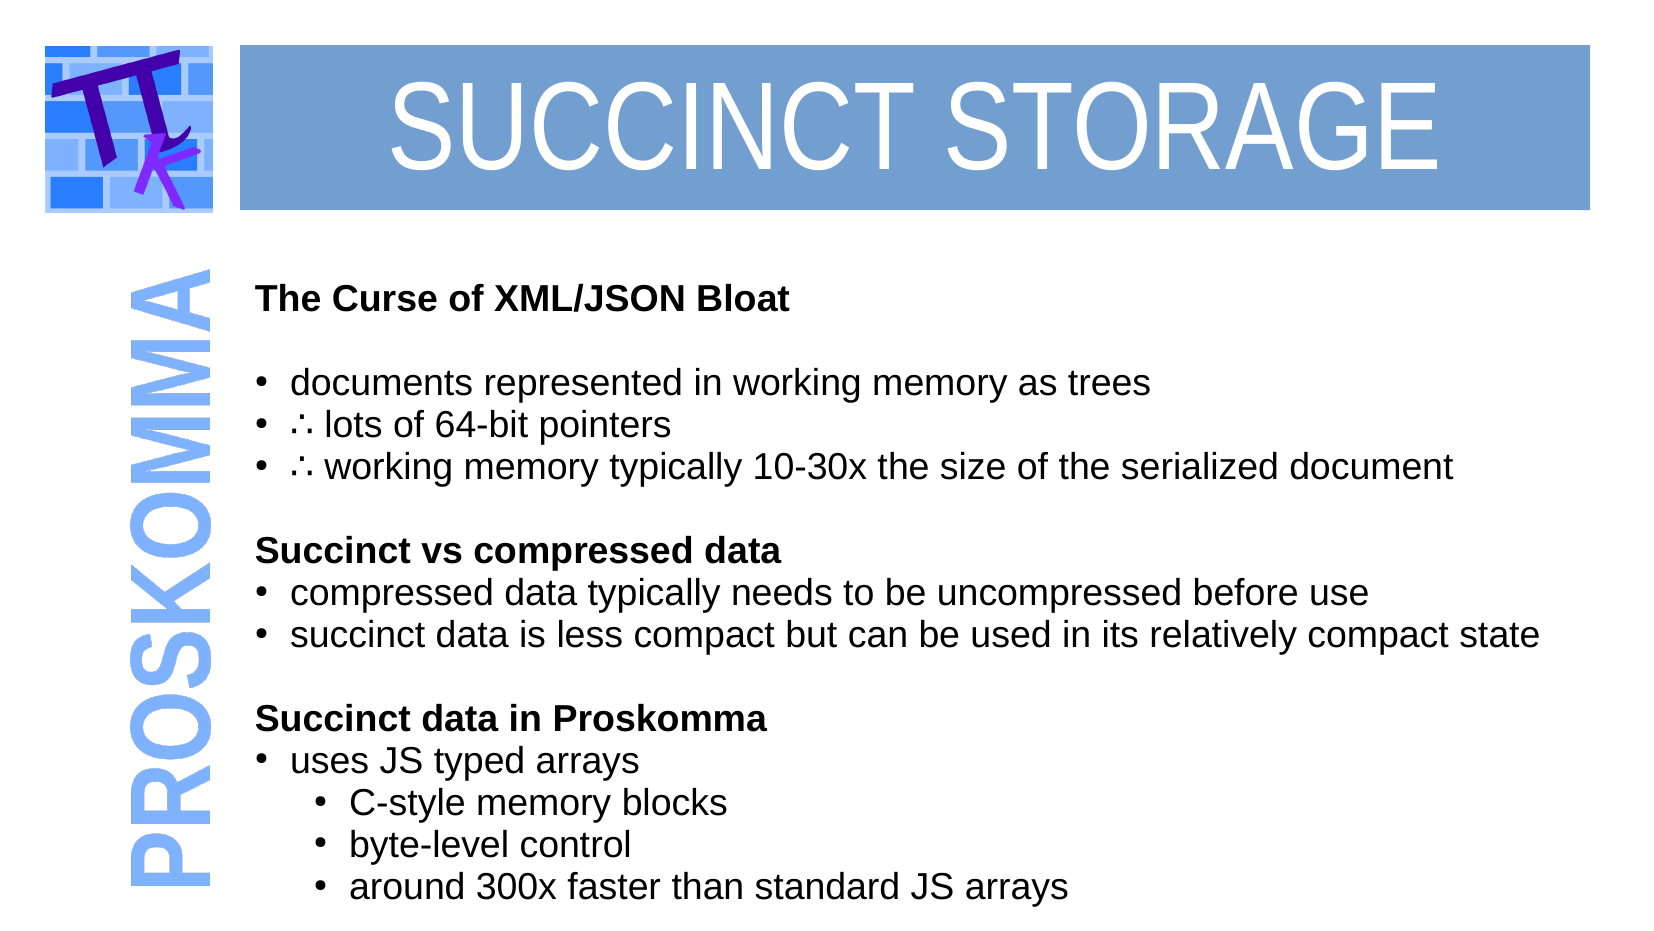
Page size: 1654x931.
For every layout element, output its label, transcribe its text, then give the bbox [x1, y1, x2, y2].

picture [130, 269, 211, 886]
picture [45, 46, 213, 213]
text_box SUCCINCT STORAGE [240, 45, 1591, 211]
text_box The Curse of XML/JSON Bloat documents represented in working memory as trees ∴ lots of 64-bit pointers ∴ working memory typically 10-30x the size of the serialized document Succinct vs compressed data compressed data typically needs to be uncompressed before use succinct data is less compact but can be used in its relatively compact state Succinct data in Proskomma uses JS typed arrays C-style memory blocks byte-level control around 300x faster than standard JS arrays [240, 270, 1591, 931]
